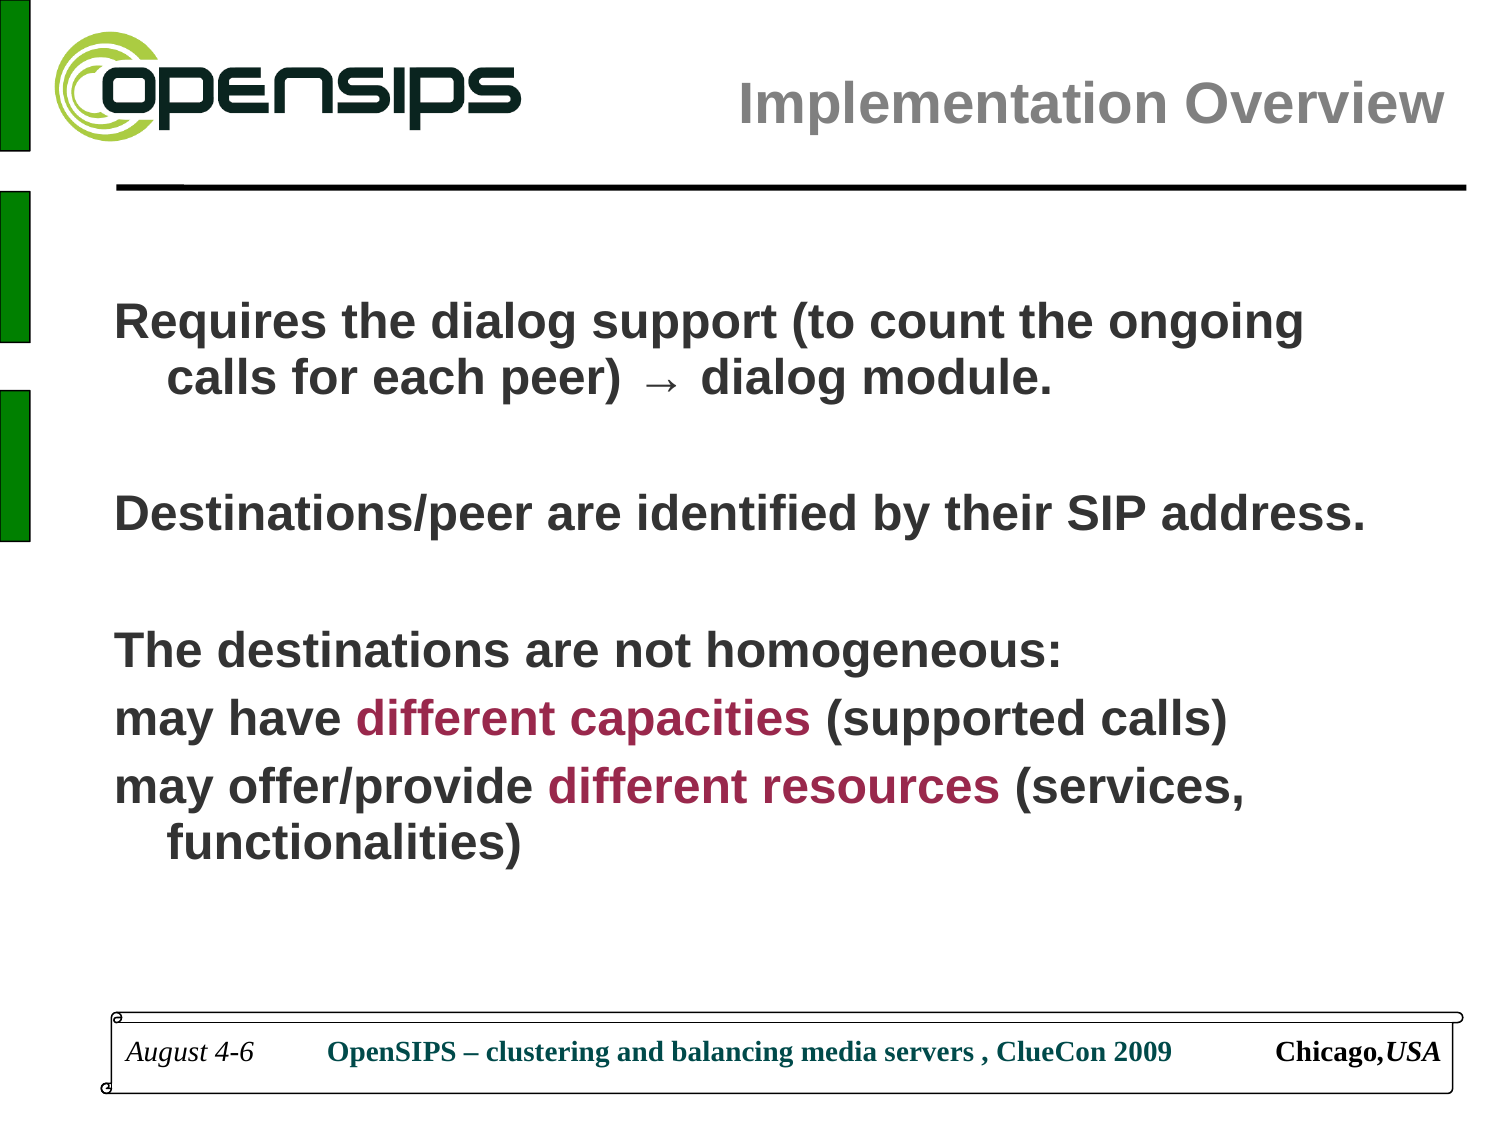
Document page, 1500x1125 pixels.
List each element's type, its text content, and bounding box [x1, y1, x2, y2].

list Requires the dialog support (to count the ongoing calls for each peer) → dialog module. Destinations/peer are identified by their SIP address. The destinations are not homogeneous: may have different capacities (supported calls) may offer/provide different resources (services, functionalities) [112, 224, 1424, 1007]
title Implementation Overview [299, 44, 1462, 180]
picture [51, 27, 532, 148]
